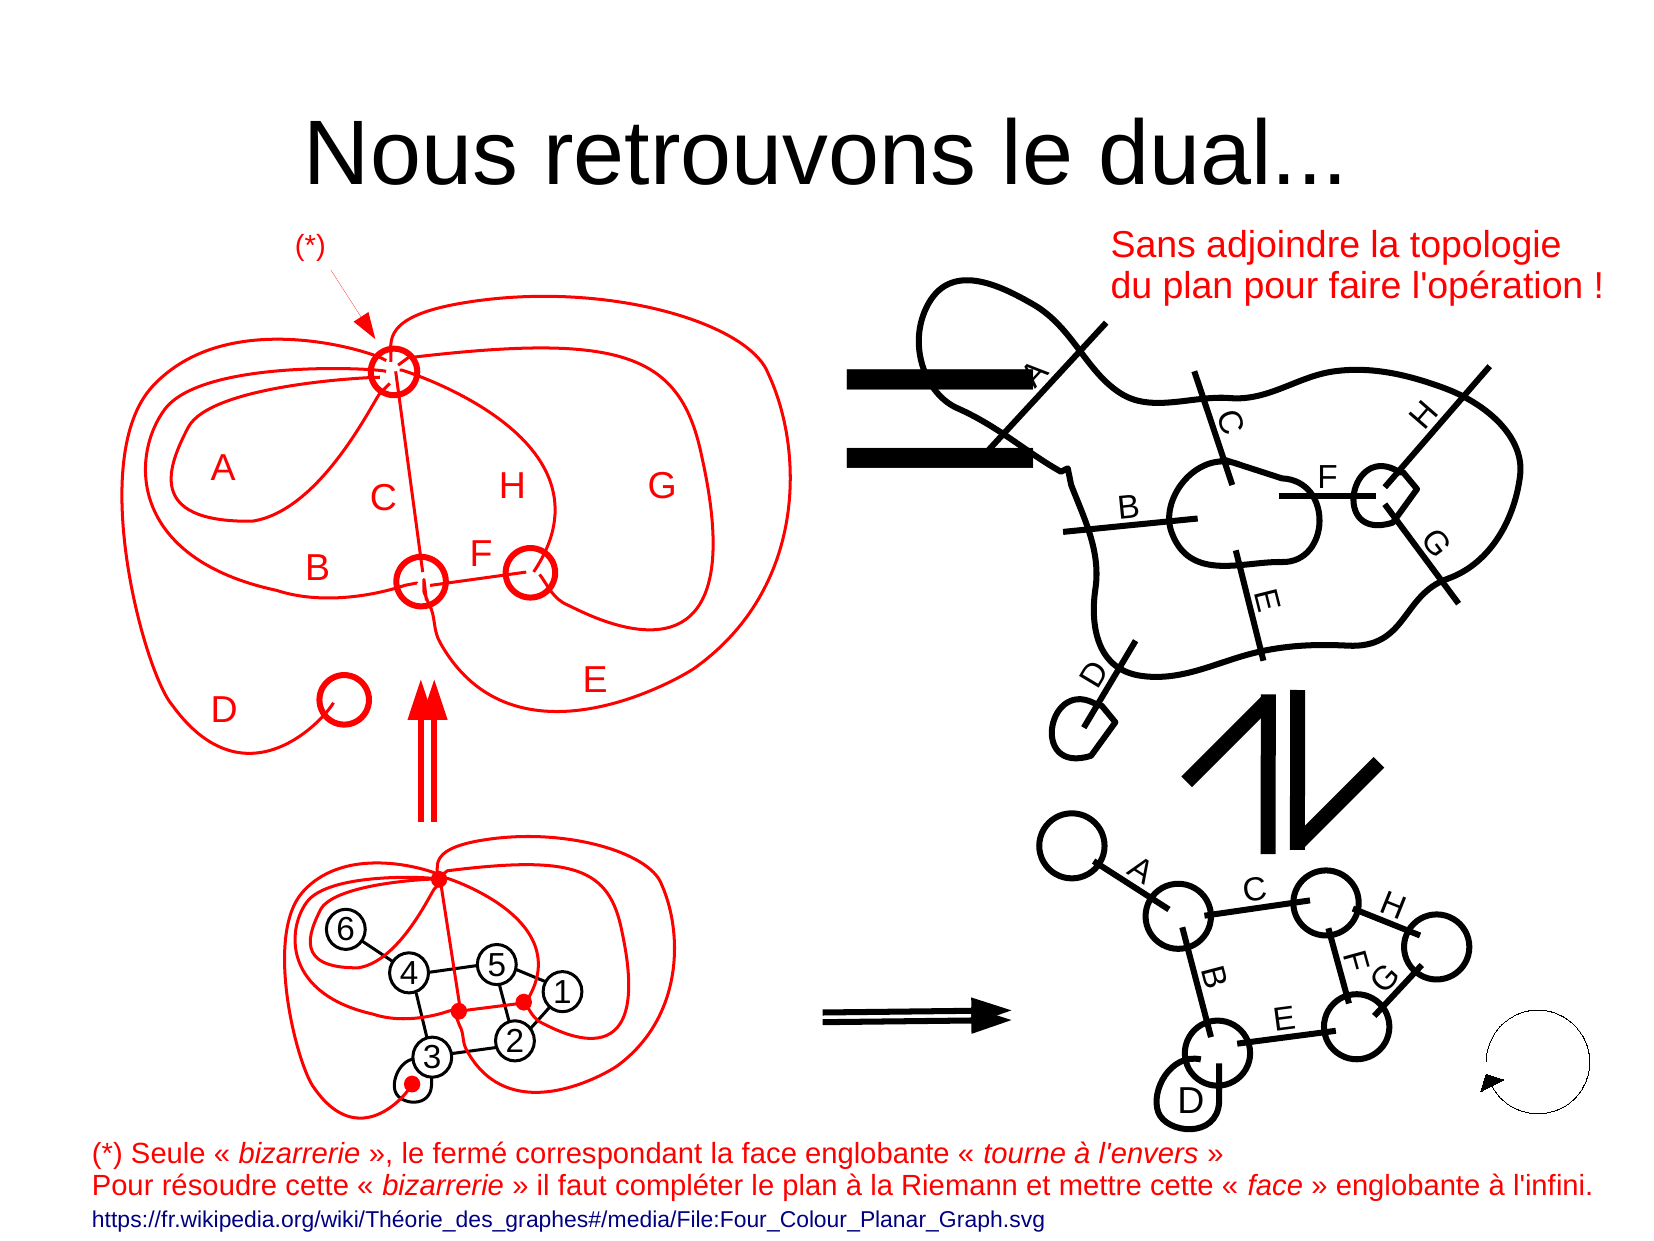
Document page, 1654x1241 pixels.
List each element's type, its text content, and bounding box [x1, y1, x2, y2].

title Nous retrouvons le dual... [82, 49, 1571, 257]
text_box [517, 995, 531, 1010]
text_box [1480, 1010, 1590, 1114]
text_box 5 [477, 944, 517, 985]
text_box 4 [389, 952, 429, 993]
text_box Sans adjoindre la topologie du plan pour faire l'opération ! [1095, 215, 1628, 315]
text_box G [632, 456, 734, 514]
text_box 3 [412, 1037, 452, 1078]
text_box C [355, 468, 456, 526]
text_box E [567, 651, 669, 709]
text_box 1 [543, 971, 582, 1012]
text_box [405, 1077, 419, 1092]
text_box (*) [280, 221, 520, 269]
text_box = [797, 283, 918, 719]
text_box [432, 872, 446, 887]
text_box 2 [495, 1020, 535, 1061]
text_box H [484, 456, 585, 514]
text_box (*) Seule « bizarrerie », le fermé correspondant la face englobante « tourne à l'envers » Pour résoudre cette « bizarrerie » il faut compléter le plan à la Riemann et mettre cette « face » englobante à l'infini. [77, 1129, 1612, 1210]
text_box F [454, 525, 556, 583]
text_box F [509, 552, 552, 583]
text_box [452, 1004, 466, 1019]
text_box D [195, 681, 297, 738]
text_box D [1162, 1072, 1220, 1129]
text_box A [195, 439, 297, 496]
text_box https://fr.wikipedia.org/wiki/Théorie_des_graphes#/media/File:Four_Colour_Planar_Graph.svg [77, 1199, 1311, 1241]
text_box 6 [326, 909, 366, 950]
text_box B [290, 539, 391, 597]
